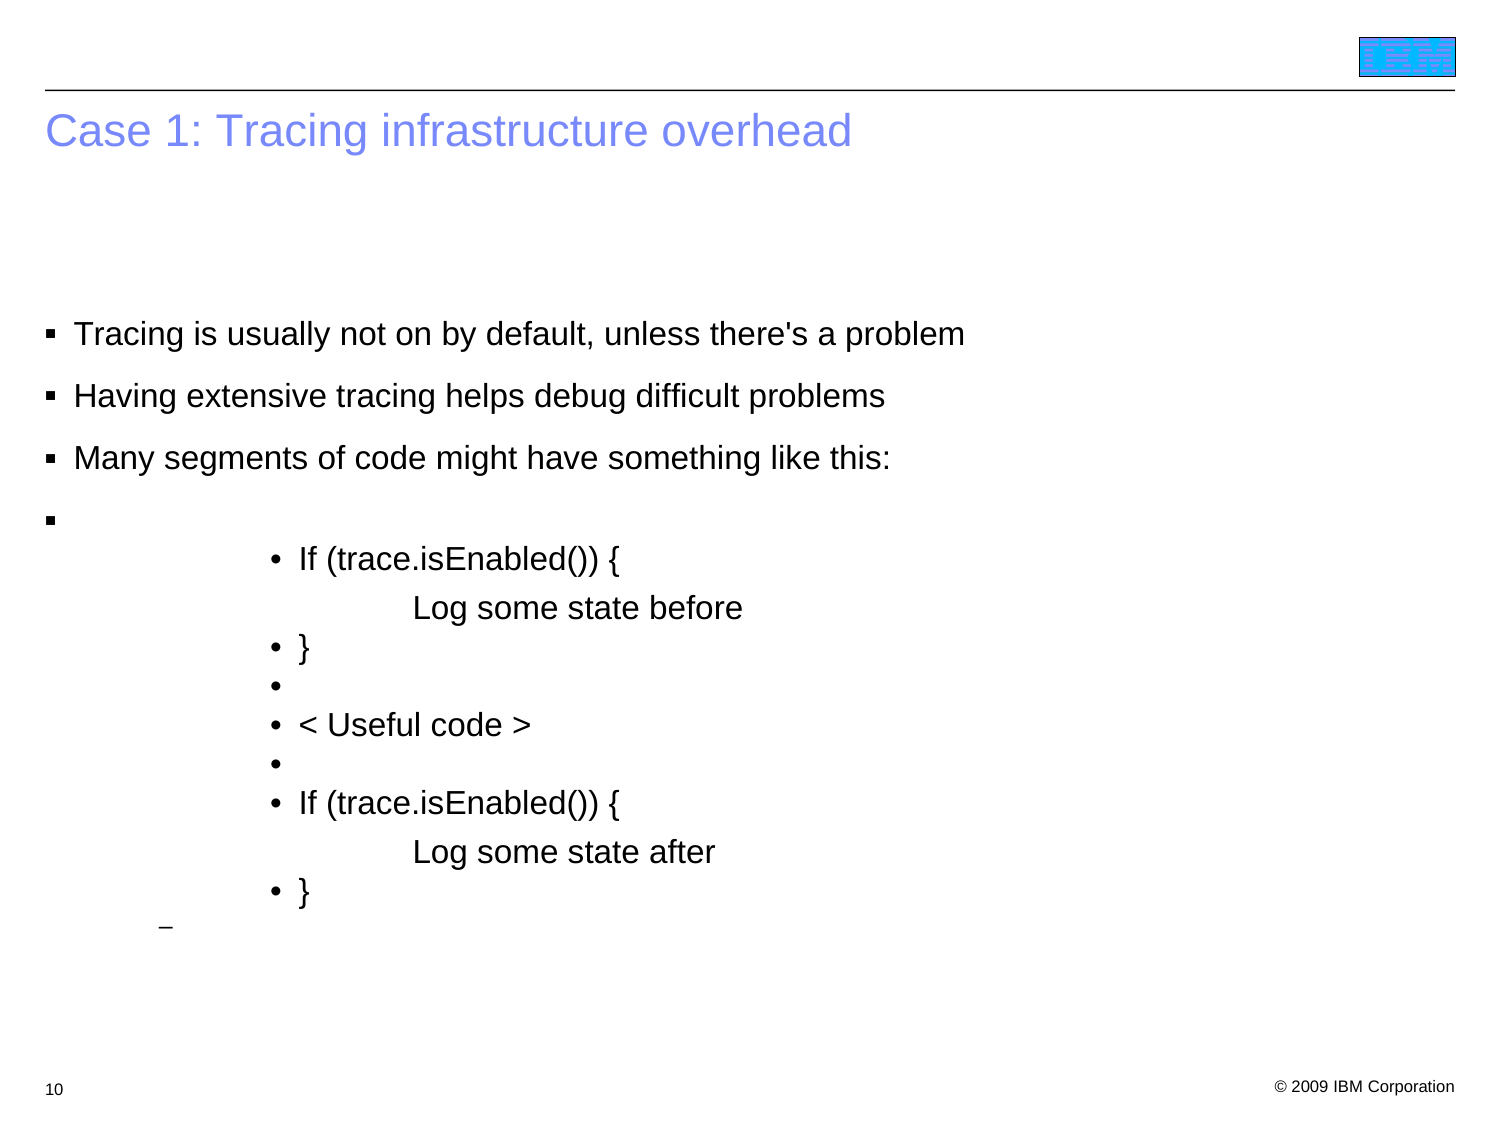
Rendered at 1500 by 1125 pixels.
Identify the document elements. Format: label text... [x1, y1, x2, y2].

list Tracing is usually not on by default, unless there's a problem Having extensive tracing helps debug difficult problems Many segments of code might have something like this: If (trace.isEnabled()) { Log some state before } < Useful code > If (trace.isEnabled()) { Log some state after } [30, 307, 1456, 1058]
title Case 1: Tracing infrastructure overhead [30, 97, 1456, 218]
